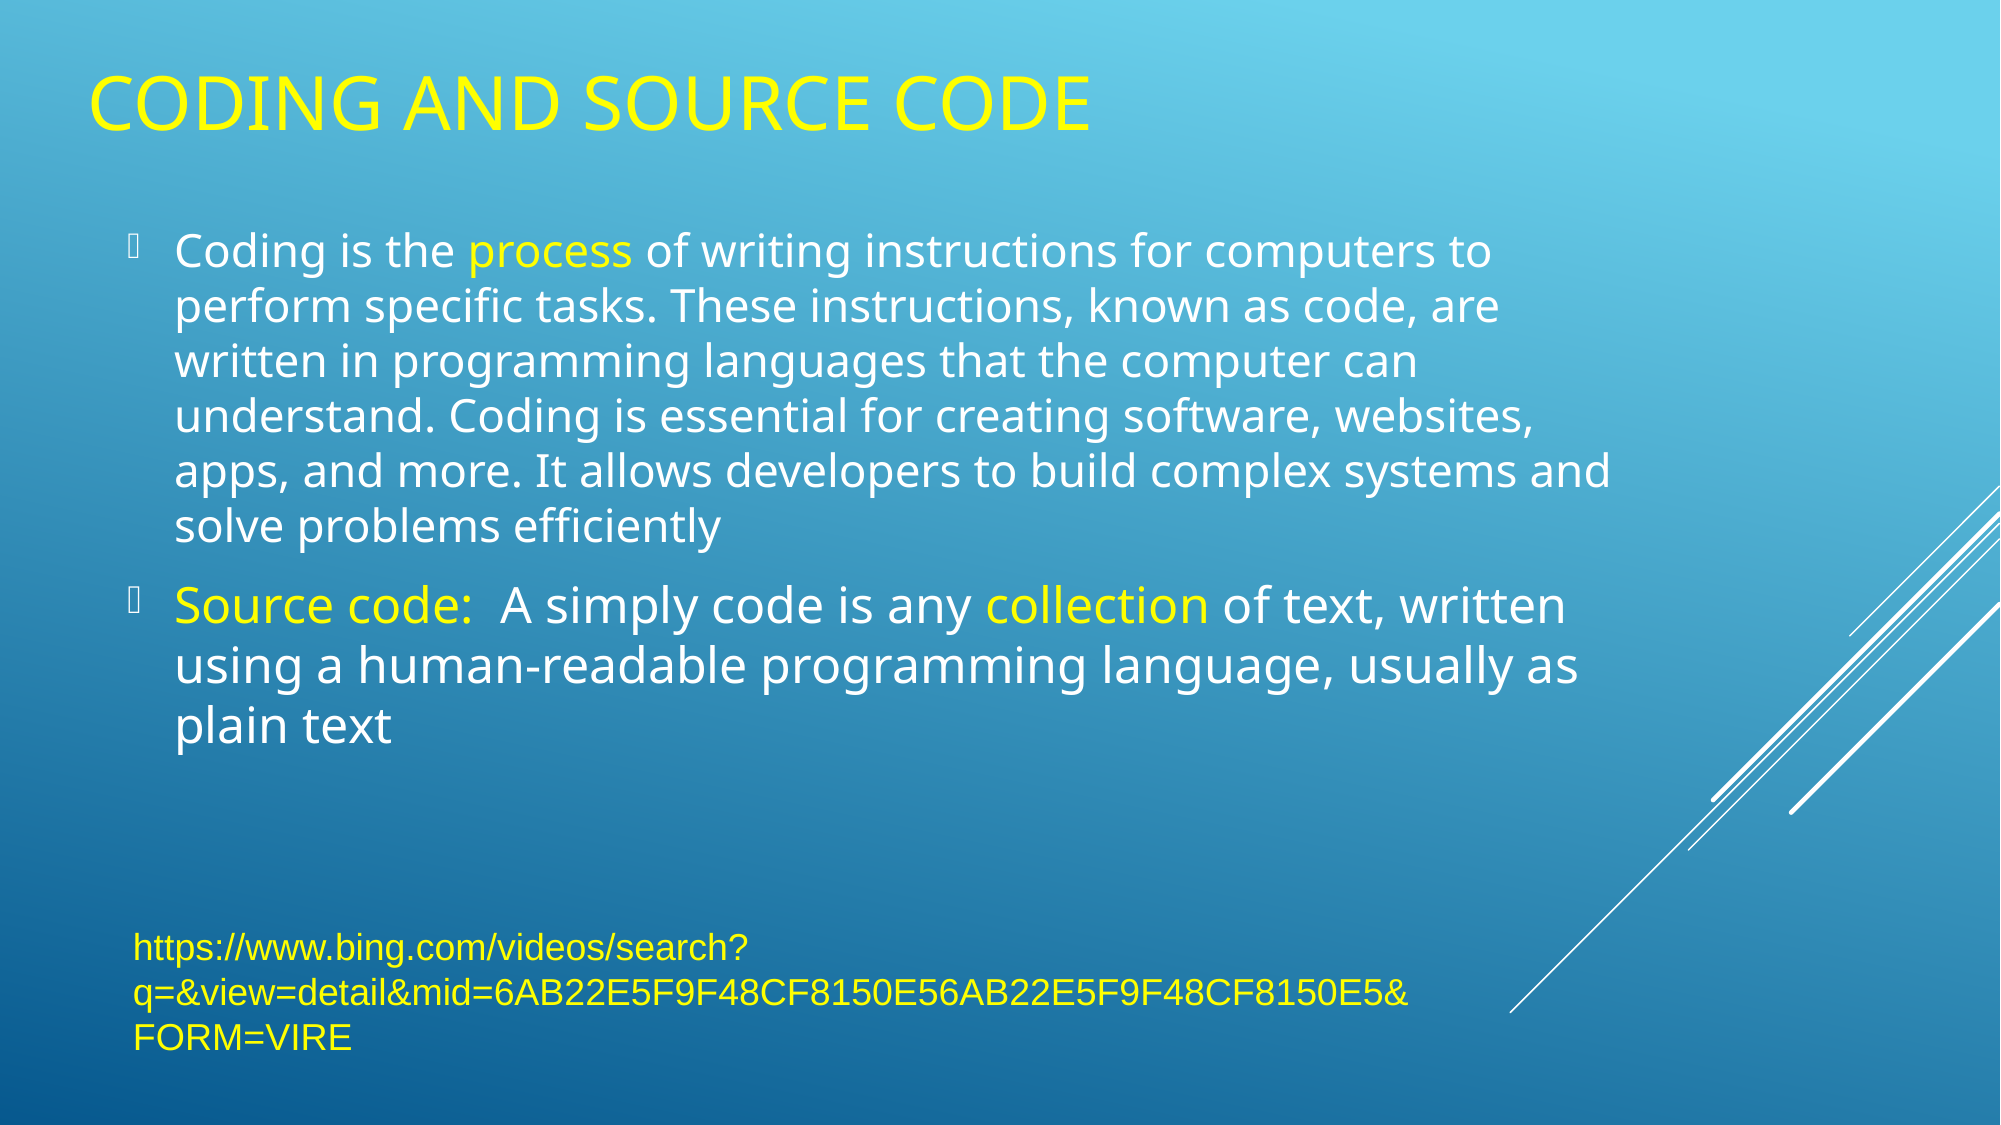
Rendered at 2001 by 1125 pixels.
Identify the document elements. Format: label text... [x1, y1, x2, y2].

text_box https://www.bing.com/videos/search?q=&view=detail&mid=6AB22E5F9F48CF8150E56AB22E5F9F48CF8150E5&FORM=VIRE [118, 915, 1437, 1057]
list Coding is the process of writing instructions for computers to perform specific tasks. These instructions, known as code, are written in programming languages that the computer can understand. Coding is essential for creating software, websites, apps, and more. It allows developers to build complex systems and solve problems efficiently Source code: A simply code is any collection of text, written using a human-readable programming language, usually as plain text [112, 214, 1664, 886]
title Coding and source code [72, 16, 1853, 185]
